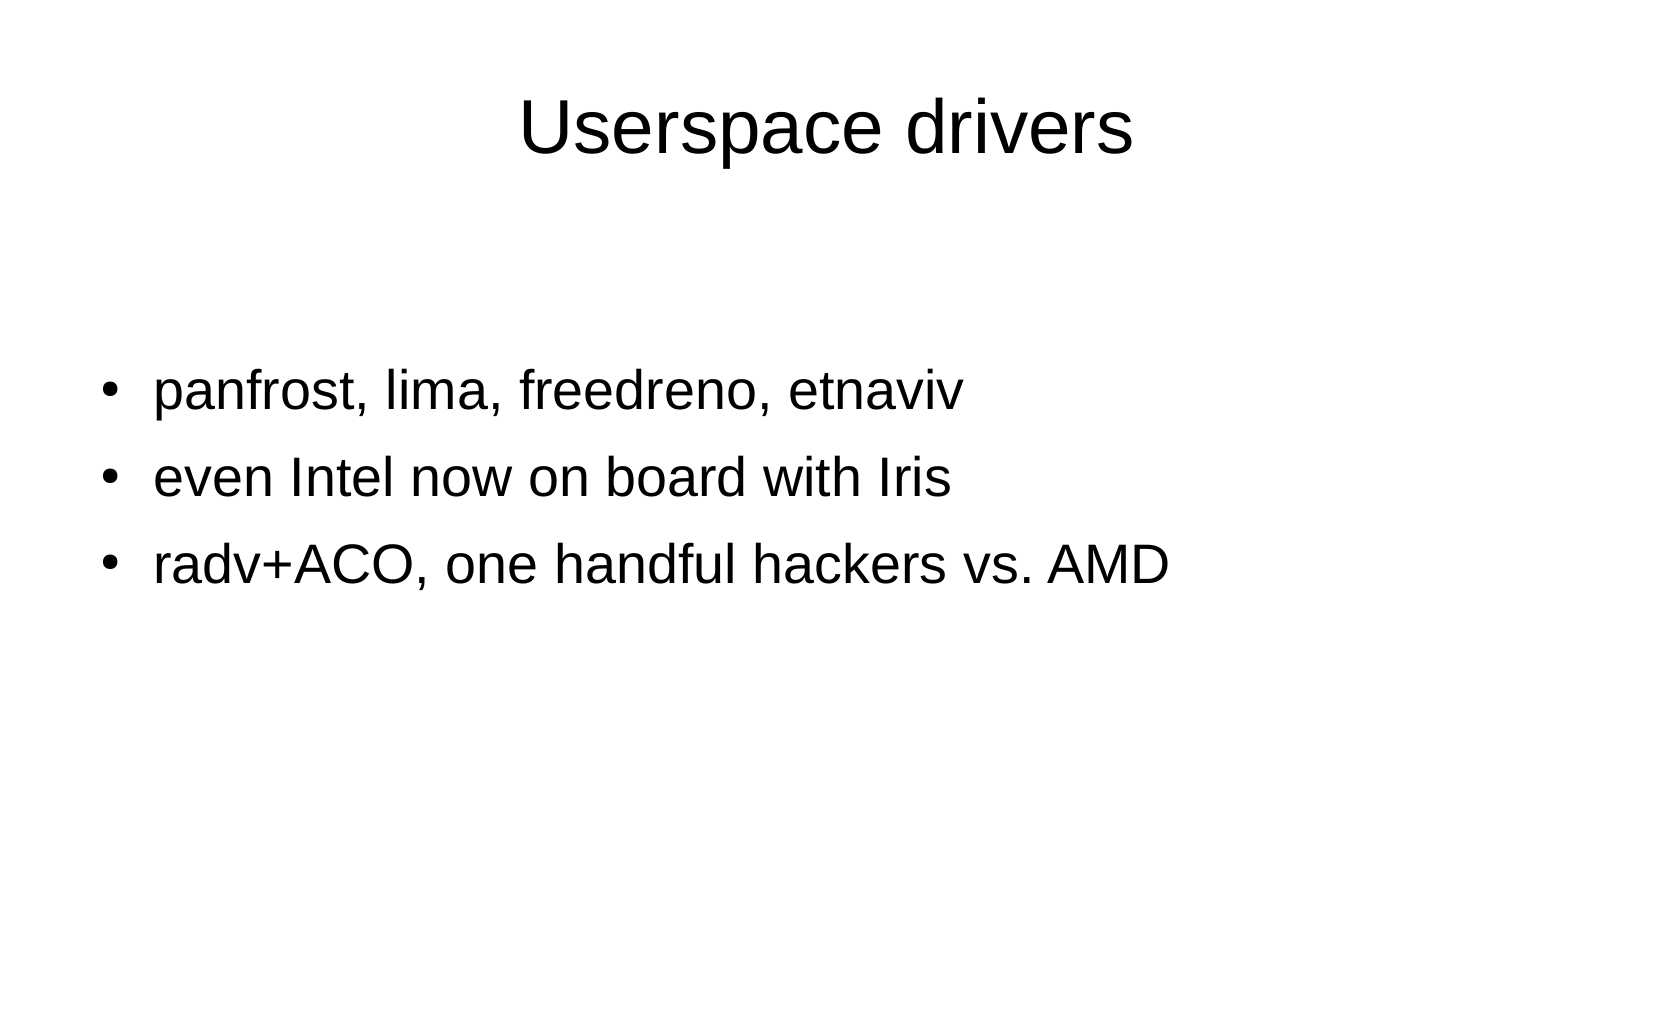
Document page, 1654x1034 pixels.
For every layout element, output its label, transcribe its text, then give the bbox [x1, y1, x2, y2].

title Userspace drivers [82, 41, 1571, 214]
list panfrost, lima, freedreno, etnaviv even Intel now on board with Iris radv+ACO, one handful hackers vs. AMD [82, 359, 1571, 851]
